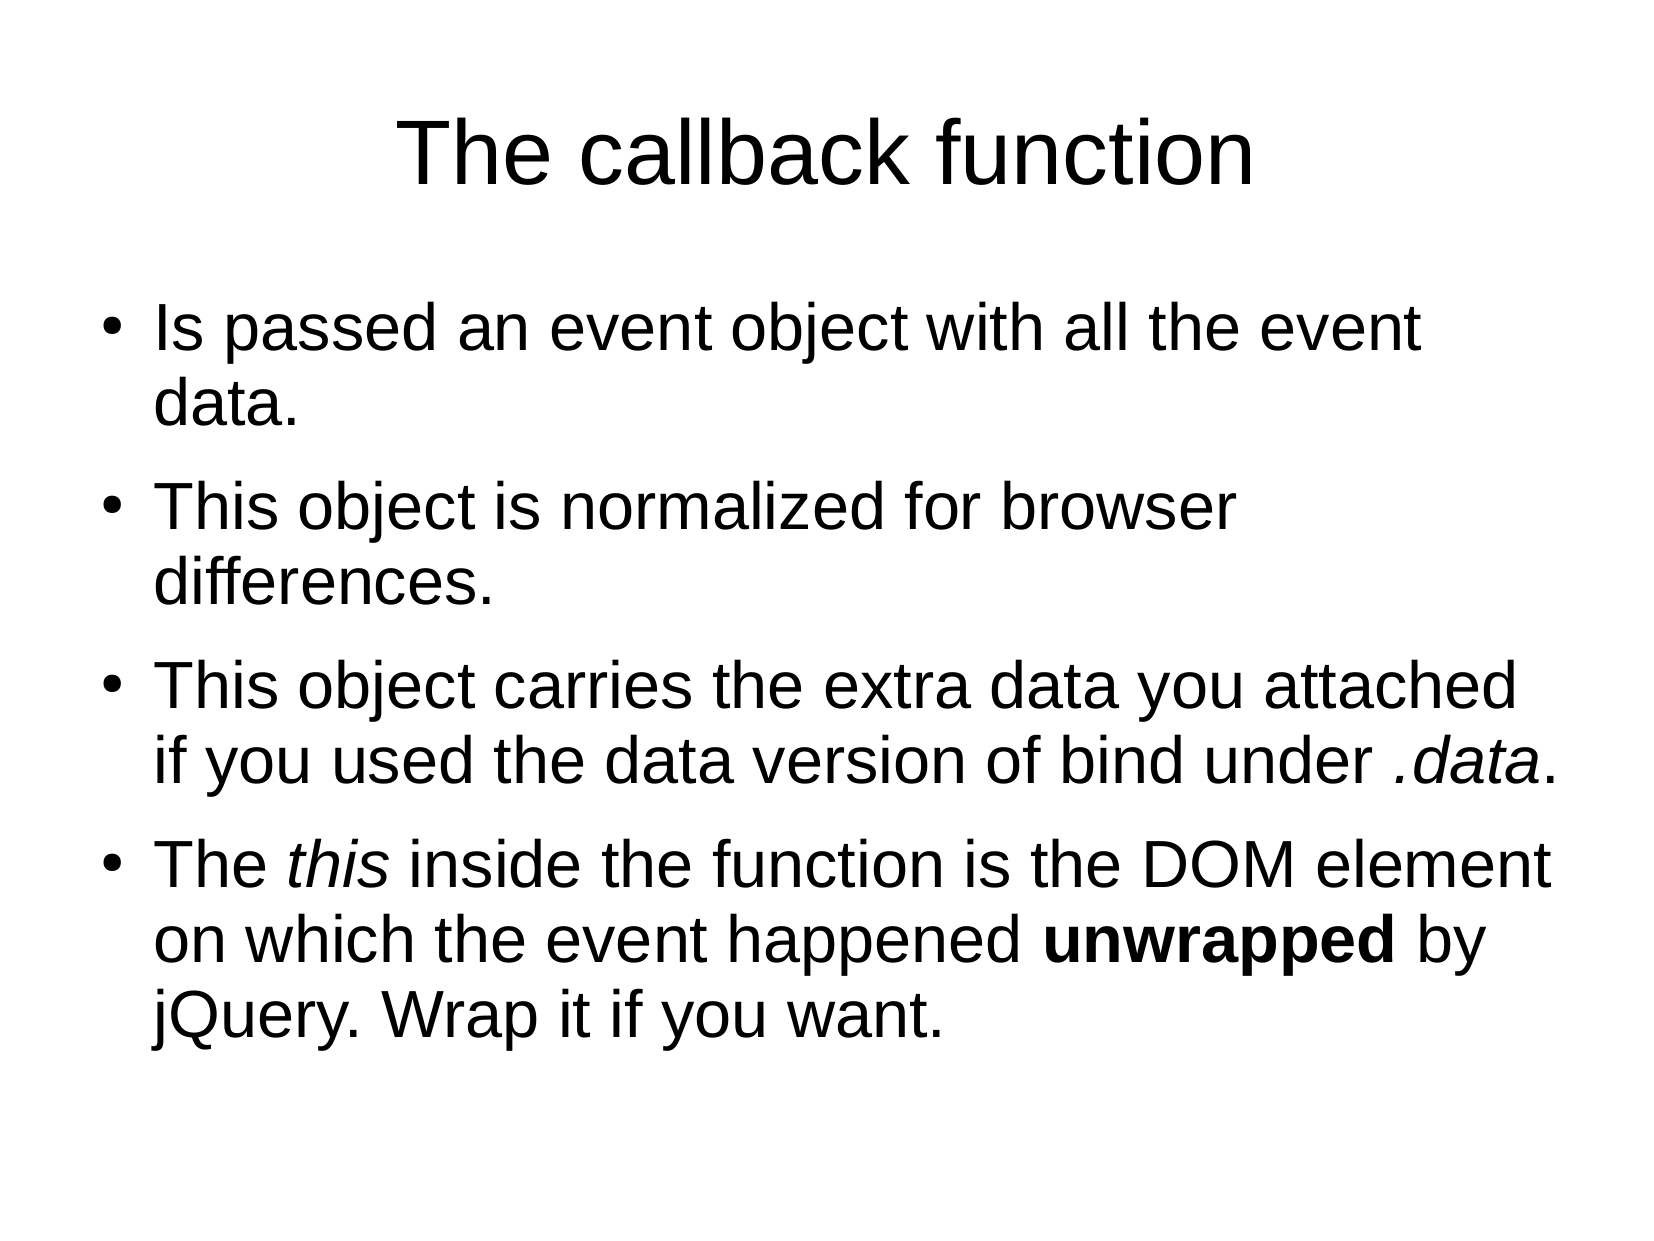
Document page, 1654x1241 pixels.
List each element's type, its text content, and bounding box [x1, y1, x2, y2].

title The callback function [82, 49, 1571, 257]
list Is passed an event object with all the event data. This object is normalized for browser differences. This object carries the extra data you attached if you used the data version of bind under .data. The this inside the function is the DOM element on which the event happened unwrapped by jQuery. Wrap it if you want. [82, 290, 1571, 1109]
